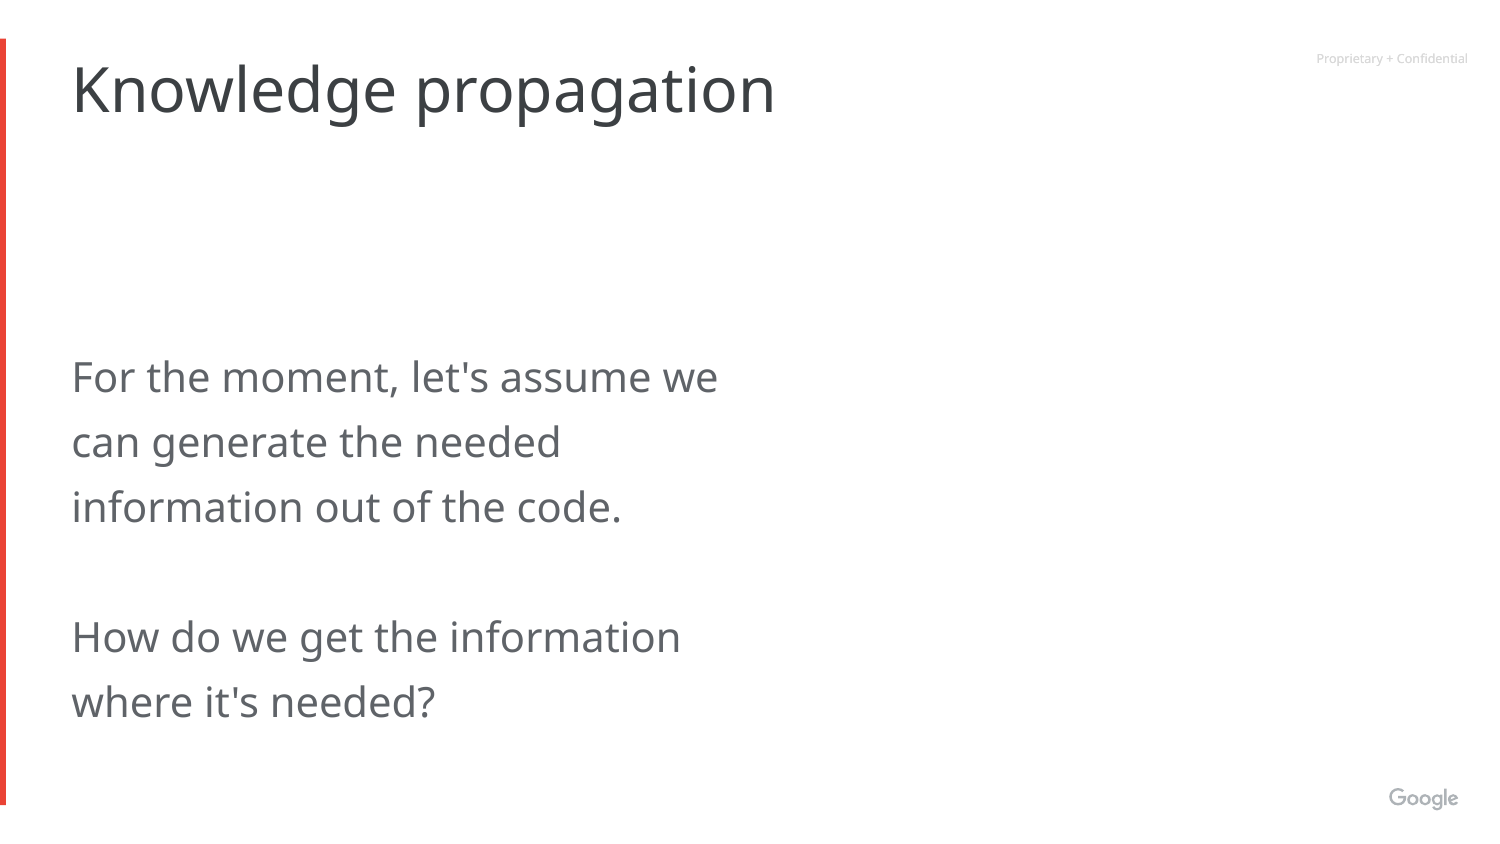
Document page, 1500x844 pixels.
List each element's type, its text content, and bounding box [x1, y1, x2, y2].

title Knowledge propagation [56, 43, 1336, 112]
list For the moment, let's assume we can generate the needed information out of the code. How do we get the information where it's needed? [56, 321, 788, 585]
